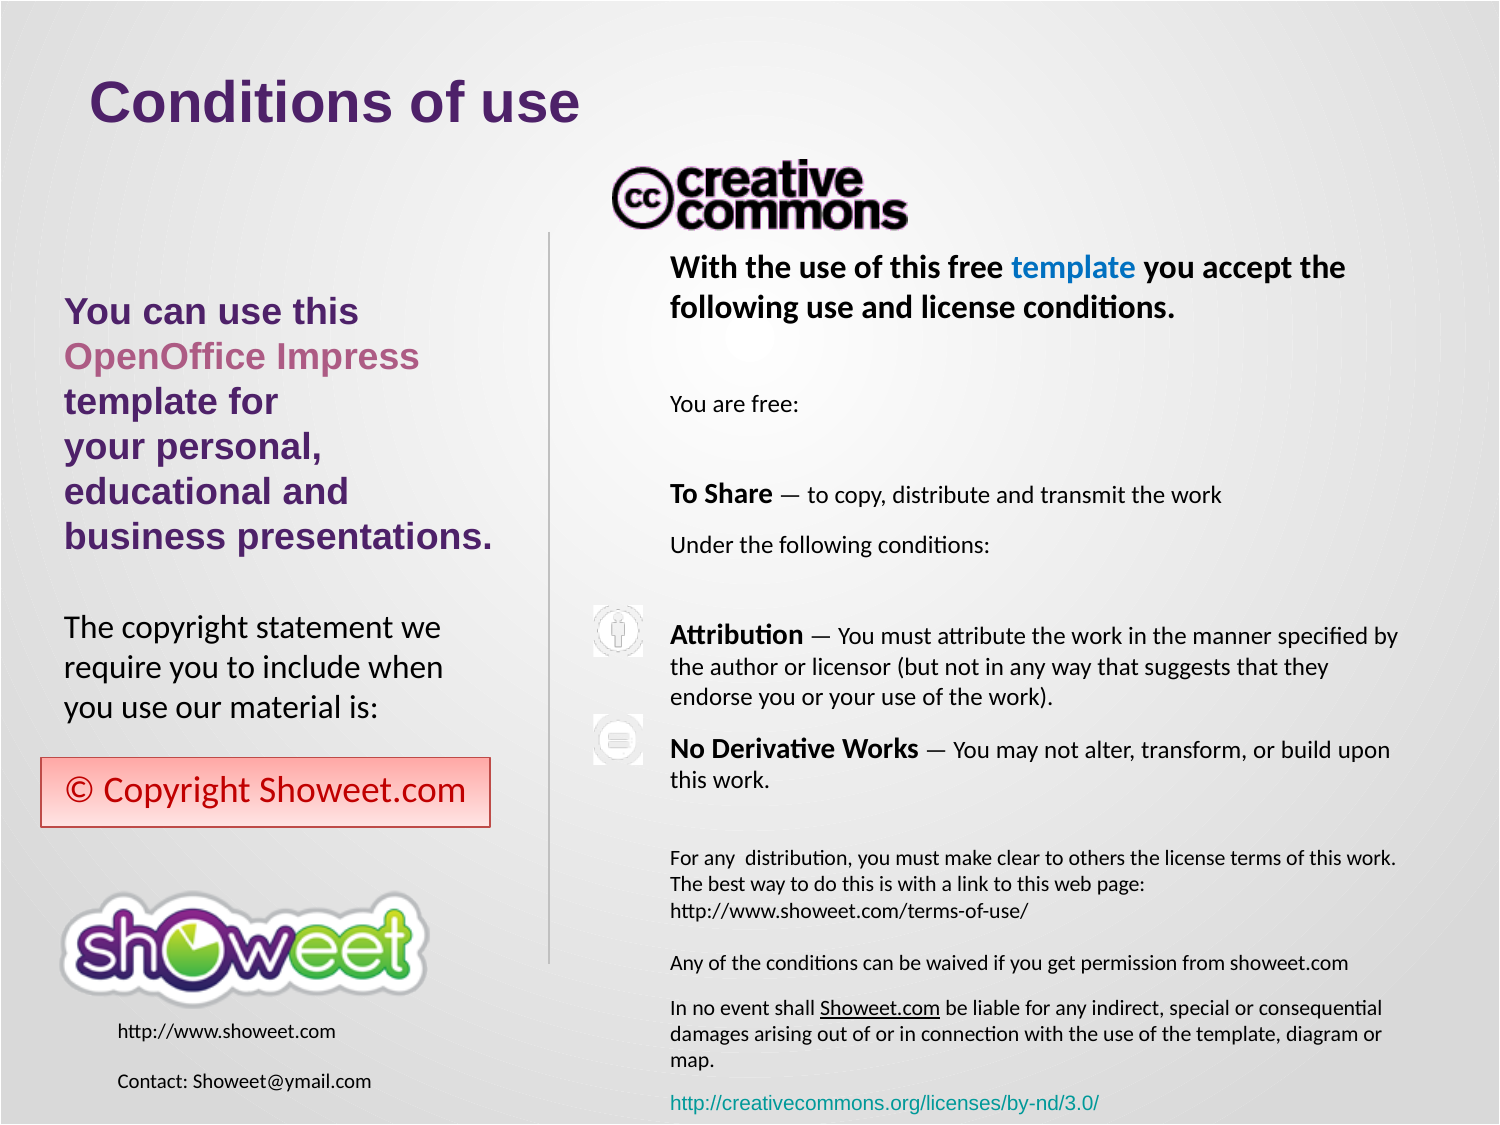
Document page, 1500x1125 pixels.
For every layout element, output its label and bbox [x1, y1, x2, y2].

picture [54, 887, 437, 1046]
picture [612, 159, 908, 231]
